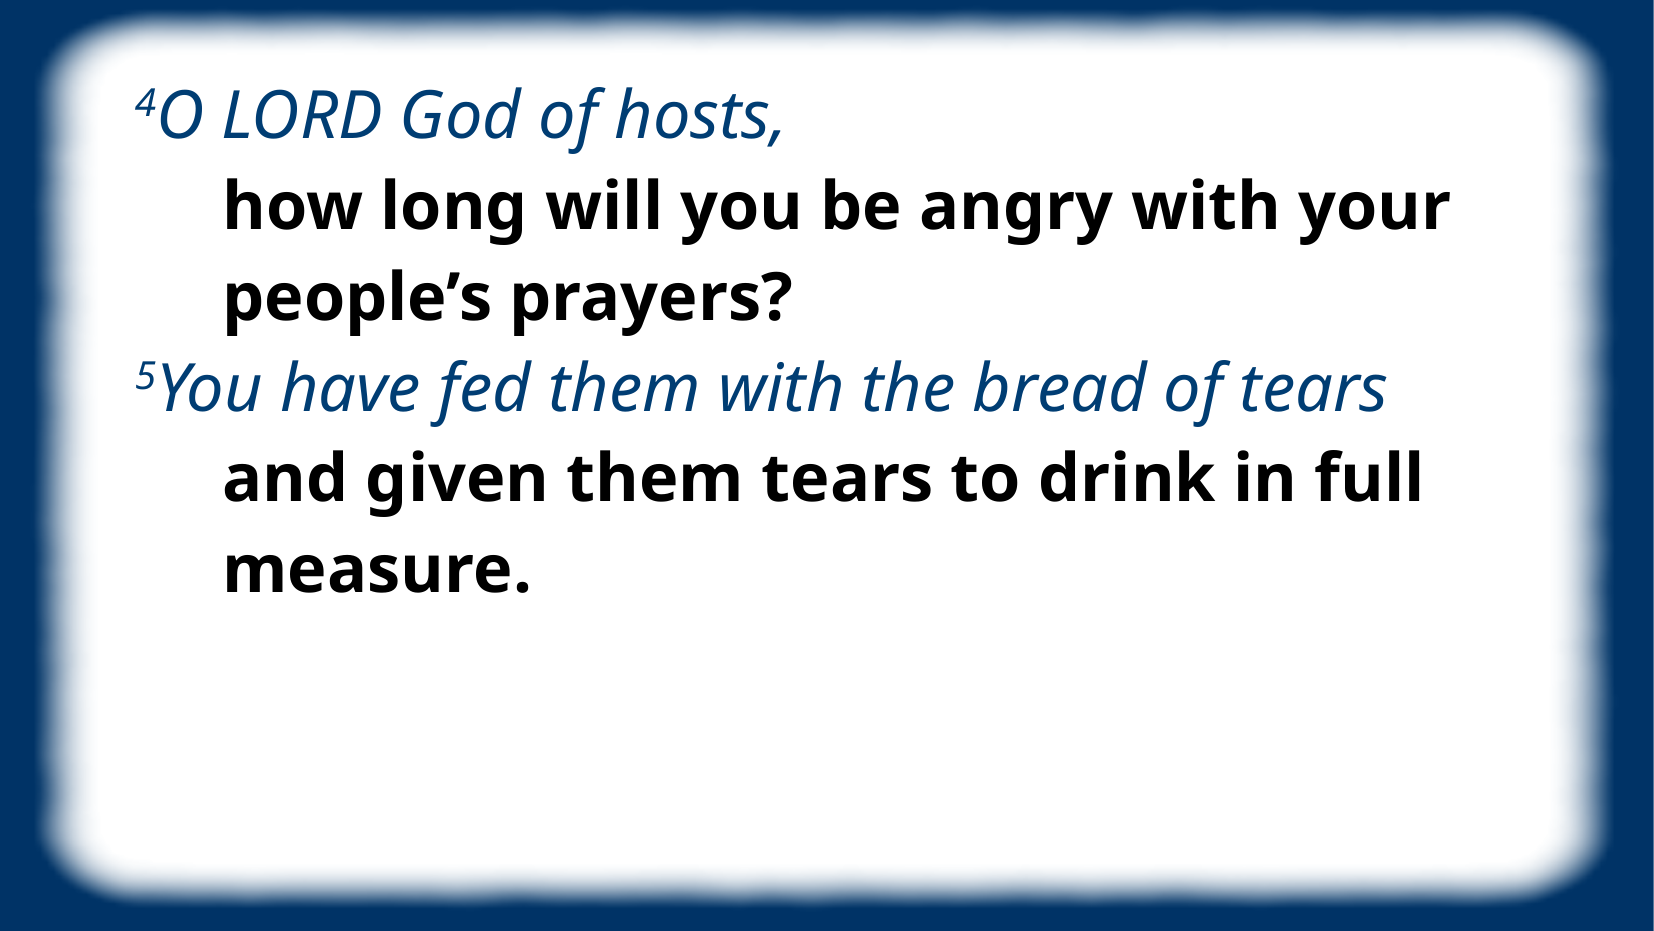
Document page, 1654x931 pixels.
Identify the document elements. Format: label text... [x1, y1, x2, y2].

text_box 4O LORD God of hosts, how long will you be angry with your people’s prayers? 5You have fed them with the bread of tears and given them tears to drink in full measure. [120, 60, 1561, 608]
picture [0, 0, 1654, 931]
